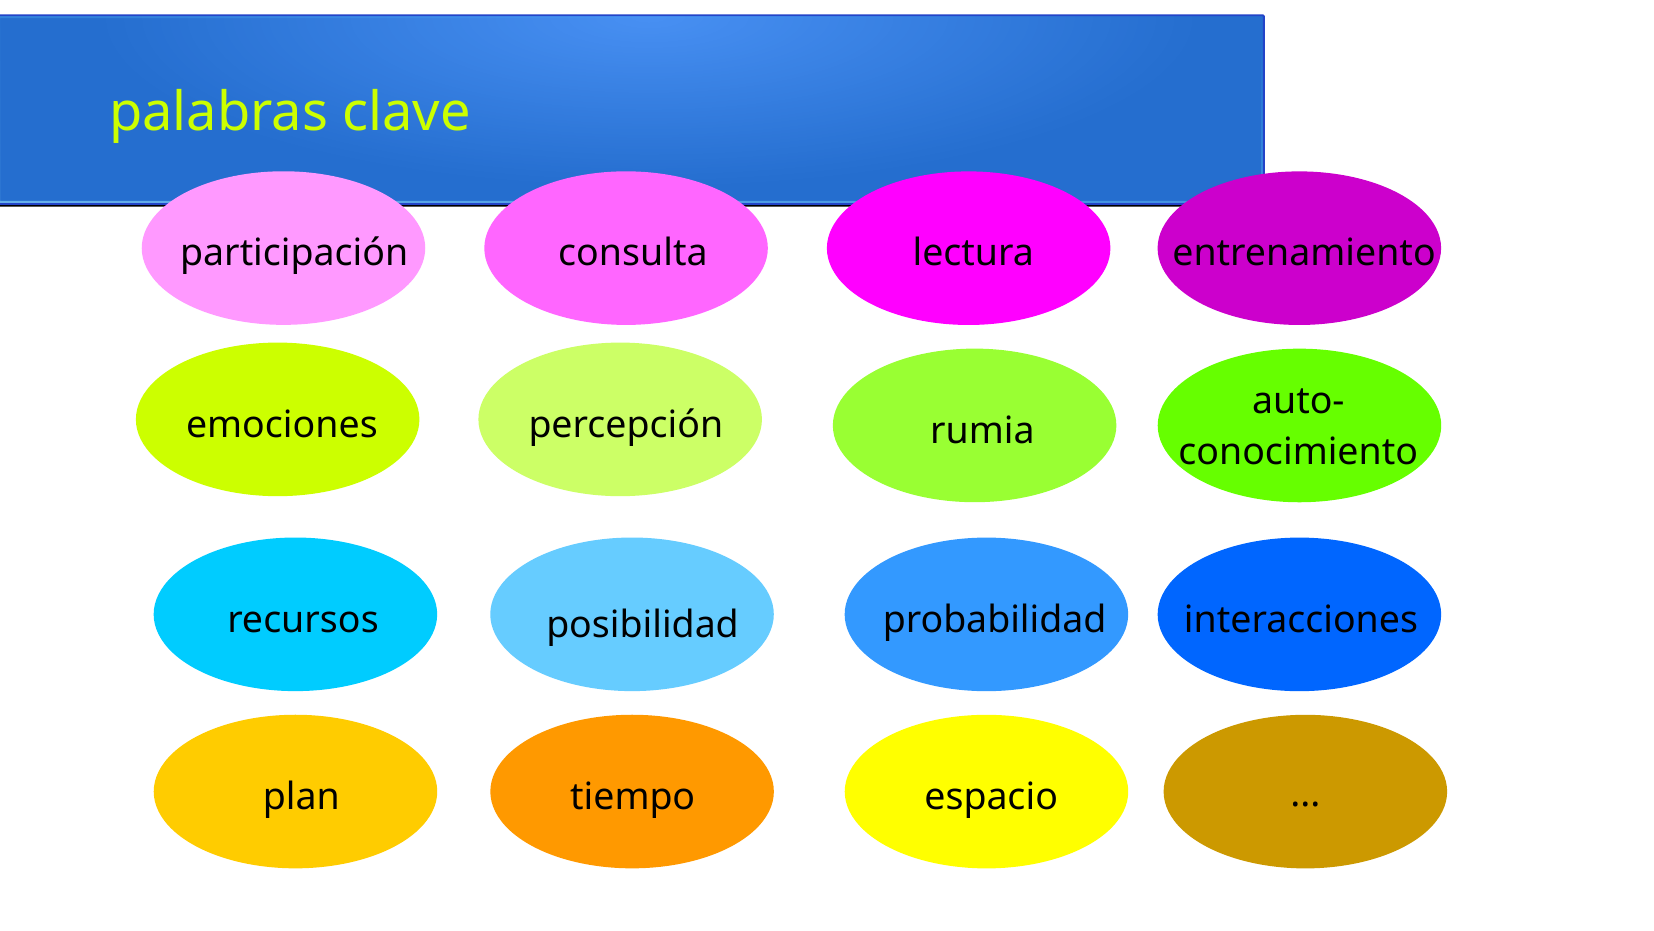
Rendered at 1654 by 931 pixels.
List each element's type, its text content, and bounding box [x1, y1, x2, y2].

text_box percepción [513, 389, 733, 447]
text_box [153, 714, 438, 869]
text_box consulta [543, 218, 737, 276]
text_box interacciones [1169, 584, 1426, 642]
text_box probabilidad [868, 584, 1113, 642]
text_box [141, 171, 426, 325]
text_box [1209, 348, 1390, 366]
text_box [1157, 537, 1442, 692]
text_box [1169, 171, 1430, 218]
text_box [1167, 276, 1432, 325]
text_box [484, 171, 768, 325]
text_box posibilidad [531, 590, 747, 648]
text_box [844, 537, 1129, 692]
text_box tiempo [555, 761, 707, 819]
text_box [826, 171, 1111, 325]
text_box [844, 714, 1129, 869]
text_box [1157, 404, 1163, 447]
text_box ... [1163, 714, 1448, 869]
text_box [490, 537, 774, 692]
text_box palabras clave [94, 64, 470, 141]
text_box [135, 342, 420, 497]
text_box emociones [171, 389, 385, 447]
text_box [832, 348, 1117, 503]
text_box rumia [915, 395, 1043, 453]
text_box [490, 714, 774, 869]
text_box auto- conocimiento [1163, 366, 1424, 466]
text_box participación [165, 218, 415, 276]
text_box [1424, 388, 1442, 463]
text_box [153, 537, 438, 692]
text_box [1179, 466, 1420, 503]
text_box entrenamiento [1157, 218, 1442, 276]
text_box plan [248, 761, 351, 819]
text_box espacio [909, 761, 1068, 819]
text_box [478, 342, 762, 497]
text_box recursos [212, 584, 387, 642]
text_box lectura [897, 218, 1047, 276]
